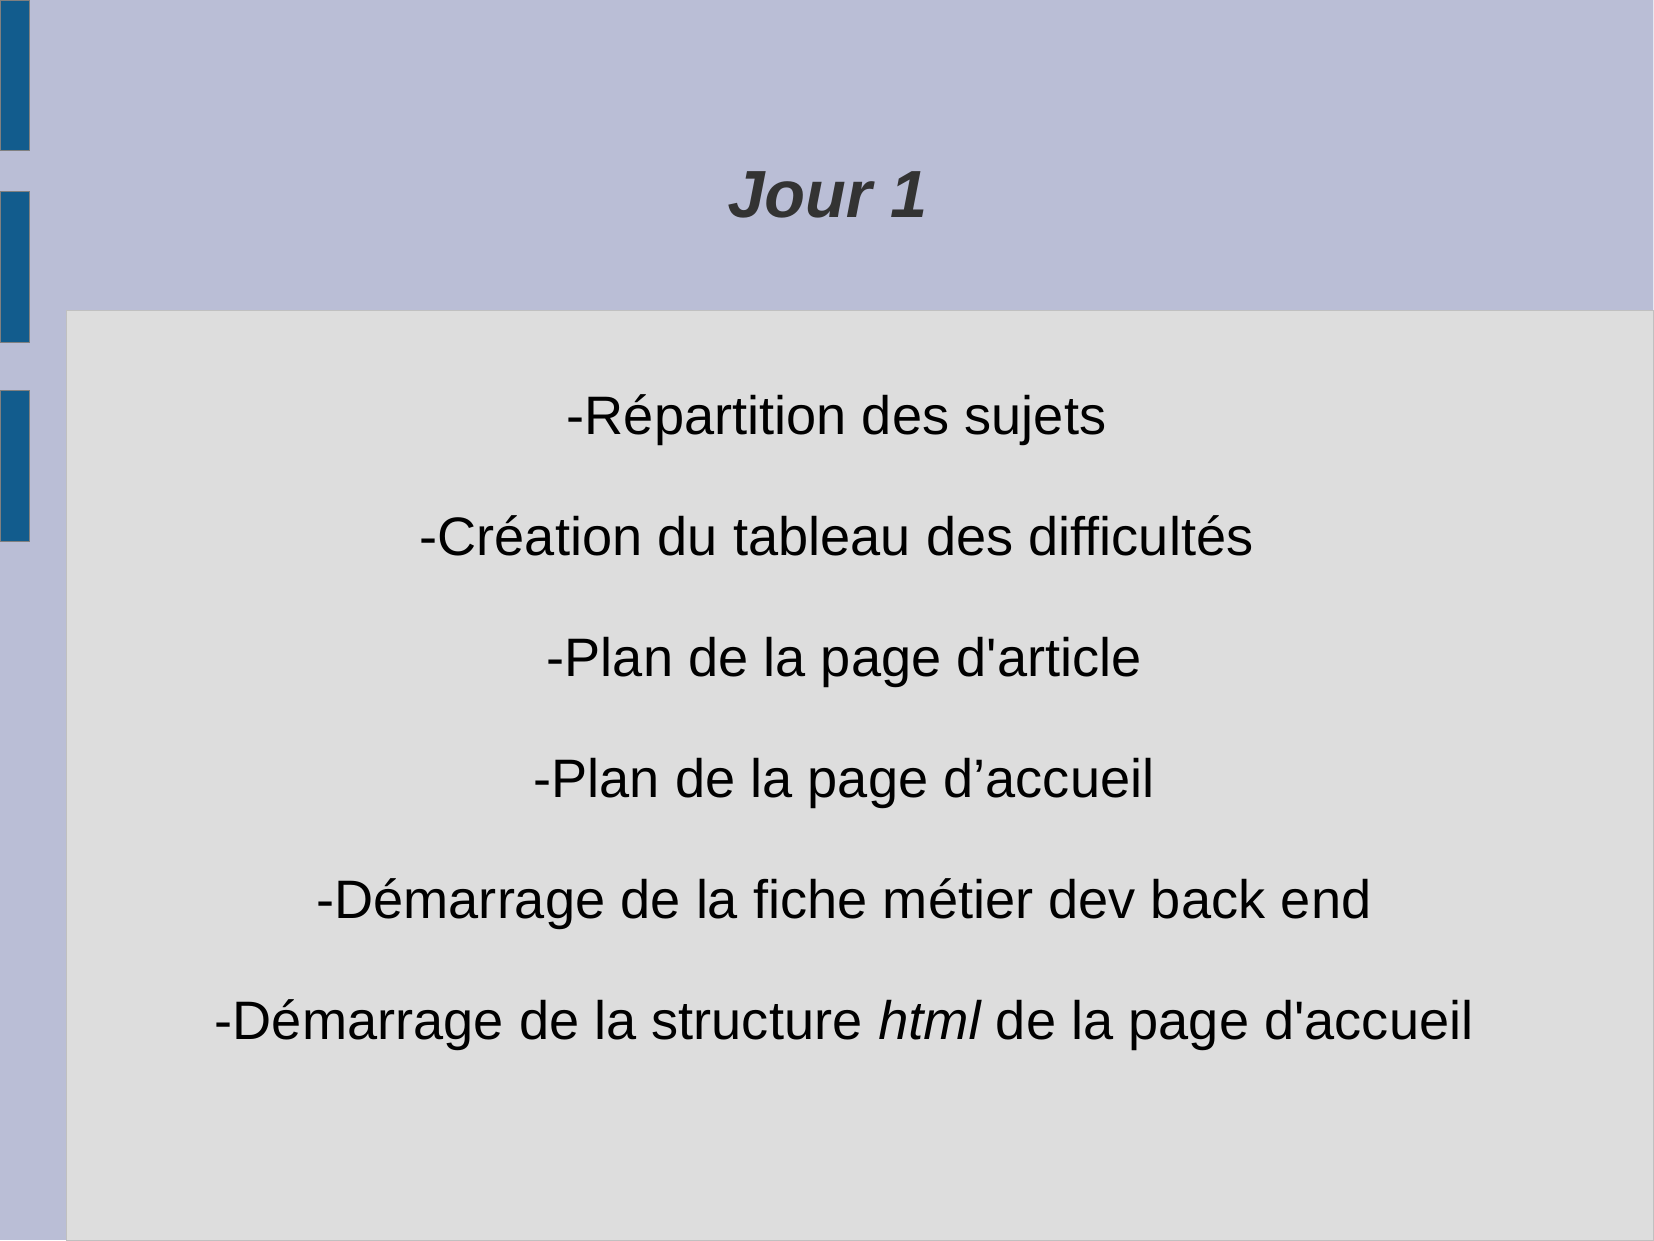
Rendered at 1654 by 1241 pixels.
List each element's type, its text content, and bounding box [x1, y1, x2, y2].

text_box -Répartition des sujets -Création du tableau des difficultés -Plan de la page d'article -Plan de la page d’accueil -Démarrage de la fiche métier dev back end -Démarrage de la structure html de la page d'accueil [141, 377, 1548, 1185]
title Jour 1 [121, 91, 1534, 299]
